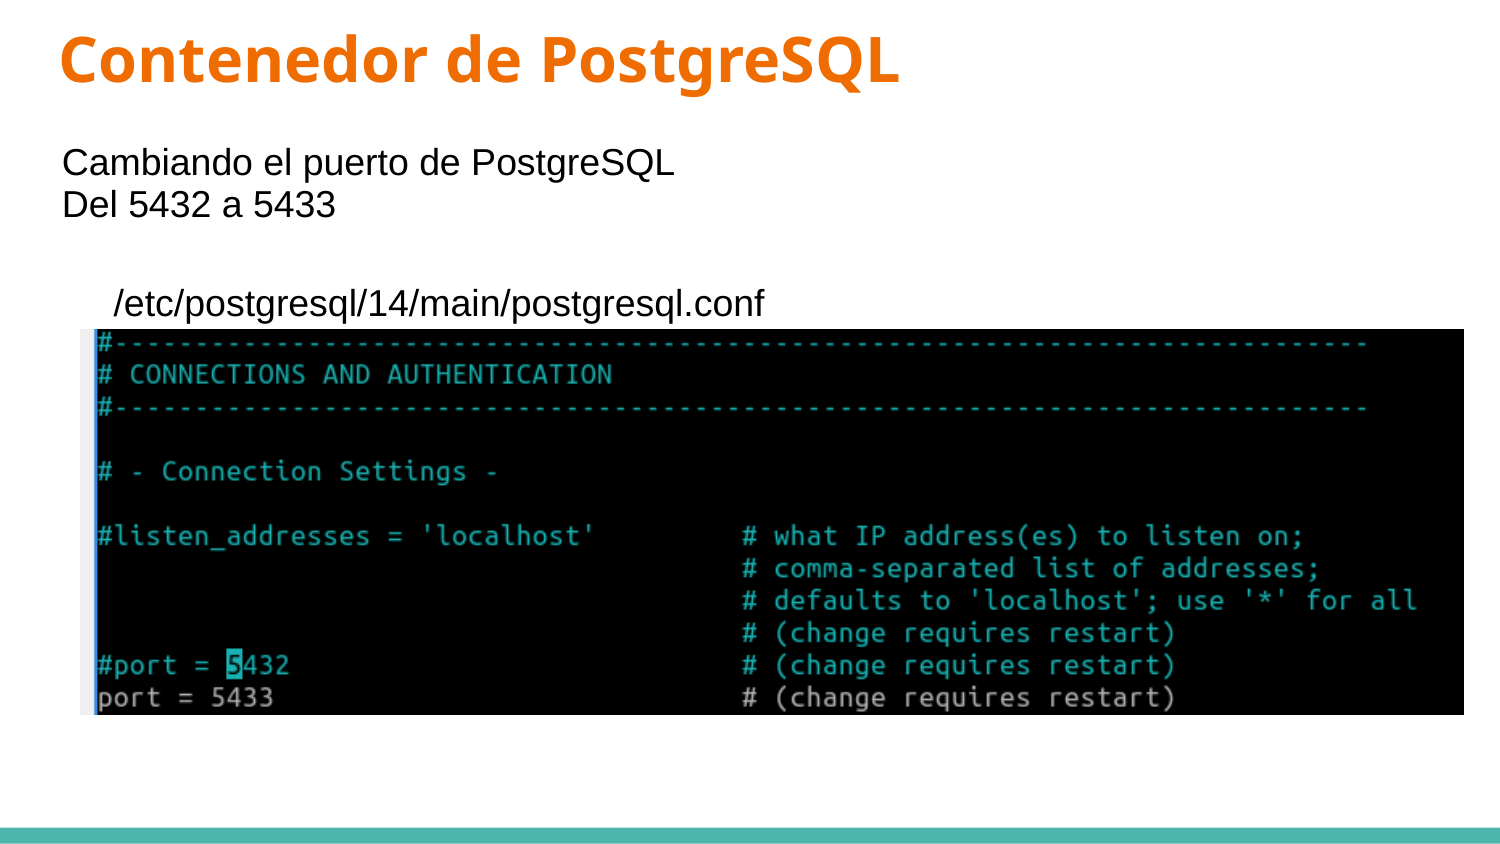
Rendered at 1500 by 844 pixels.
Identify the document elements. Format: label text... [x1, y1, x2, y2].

title Contenedor de PostgreSQL [43, 0, 1442, 116]
picture [80, 329, 1464, 715]
text_box Cambiando el puerto de PostgreSQL Del 5432 a 5433 [47, 133, 1449, 275]
text_box /etc/postgresql/14/main/postgresql.conf [98, 274, 1500, 416]
